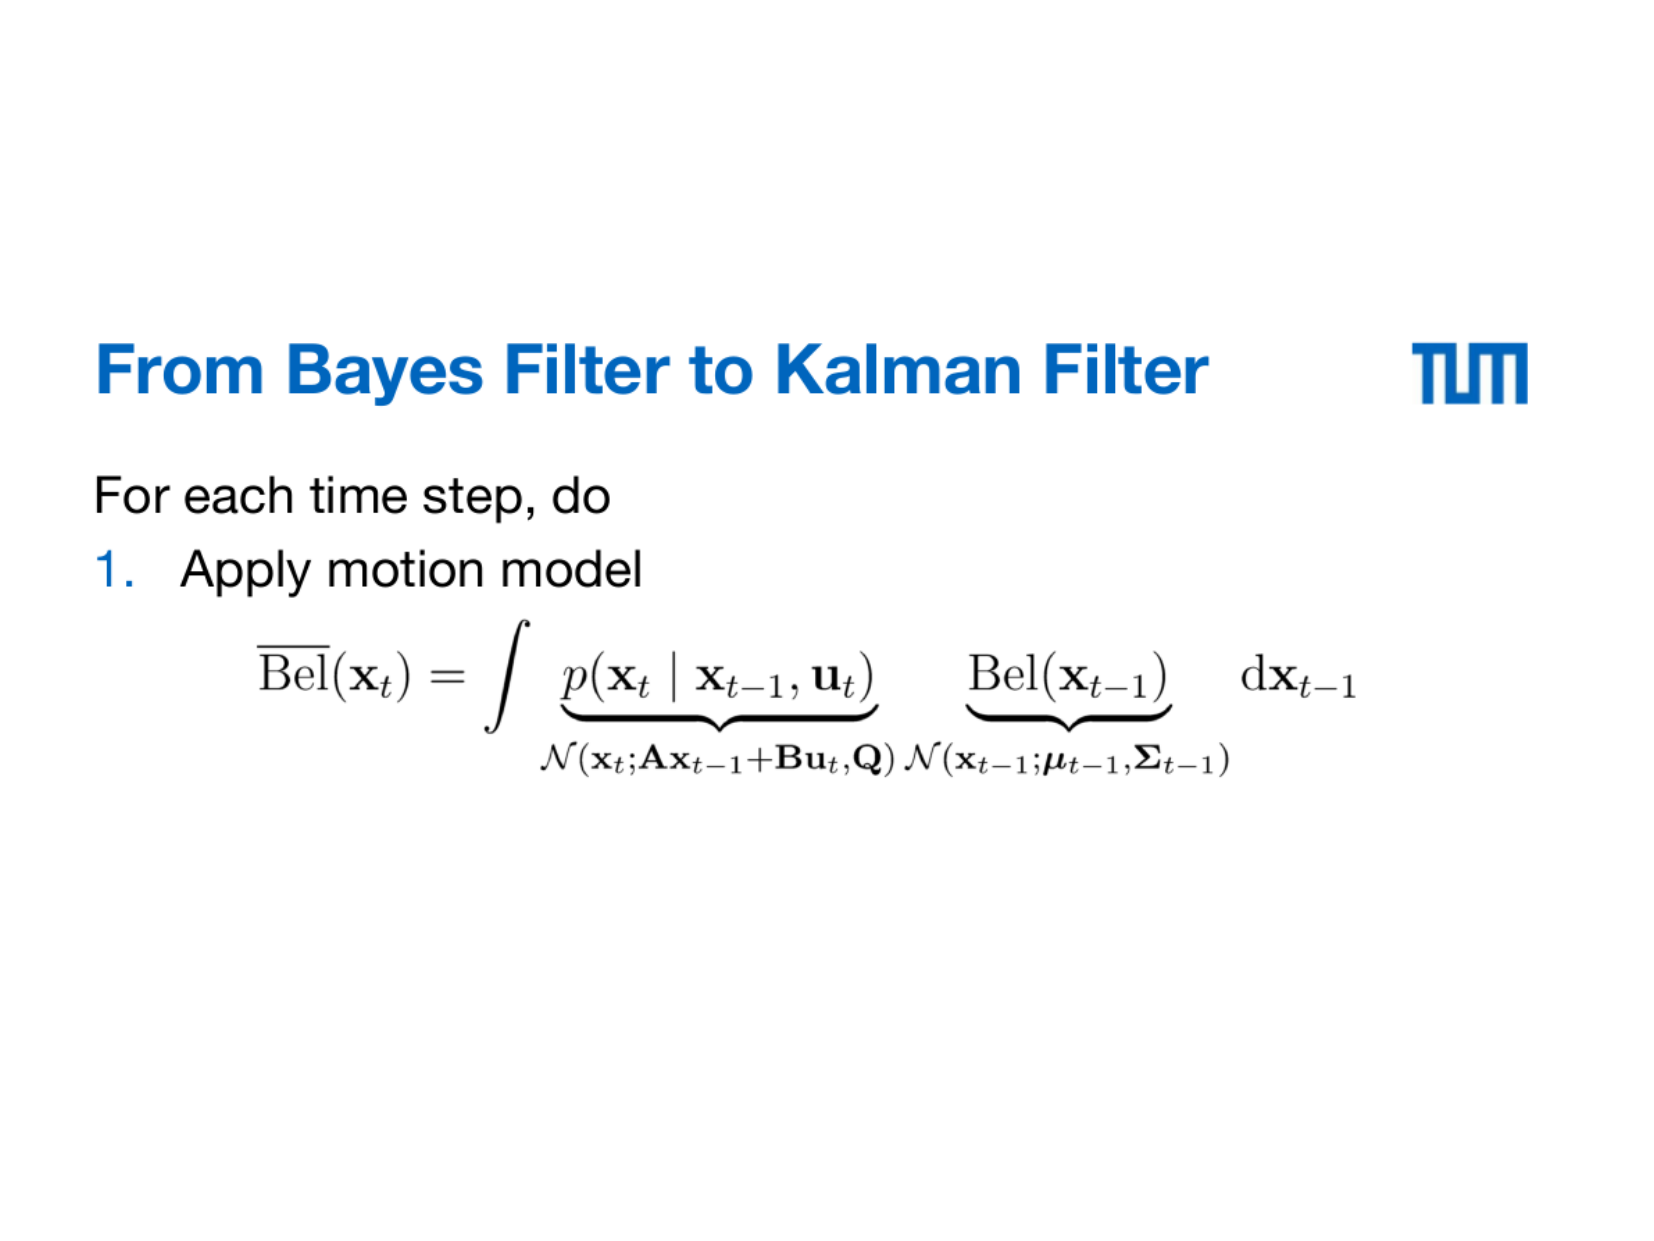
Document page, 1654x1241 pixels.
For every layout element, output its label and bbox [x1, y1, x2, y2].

picture [82, 317, 1571, 983]
